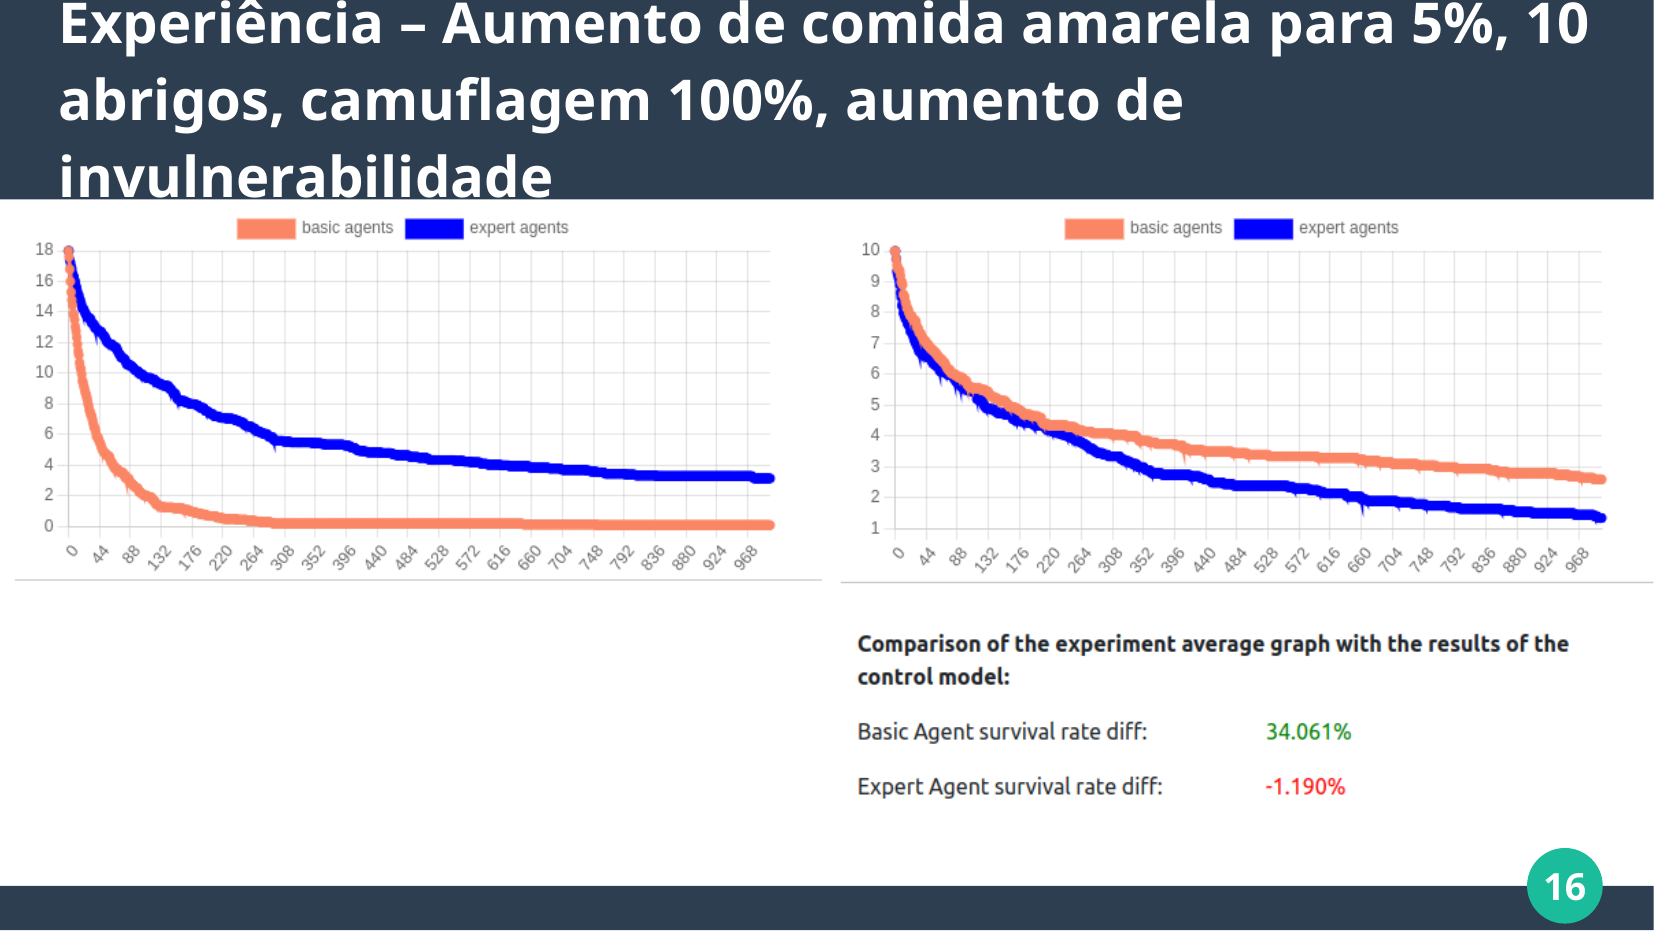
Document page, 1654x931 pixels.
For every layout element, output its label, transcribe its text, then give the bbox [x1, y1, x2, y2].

picture [826, 206, 1654, 807]
picture [0, 206, 822, 803]
title Experiência – Aumento de comida amarela para 5%, 10 abrigos, camuflagem 100%, aumento de invulnerabilidade [58, 39, 1595, 158]
